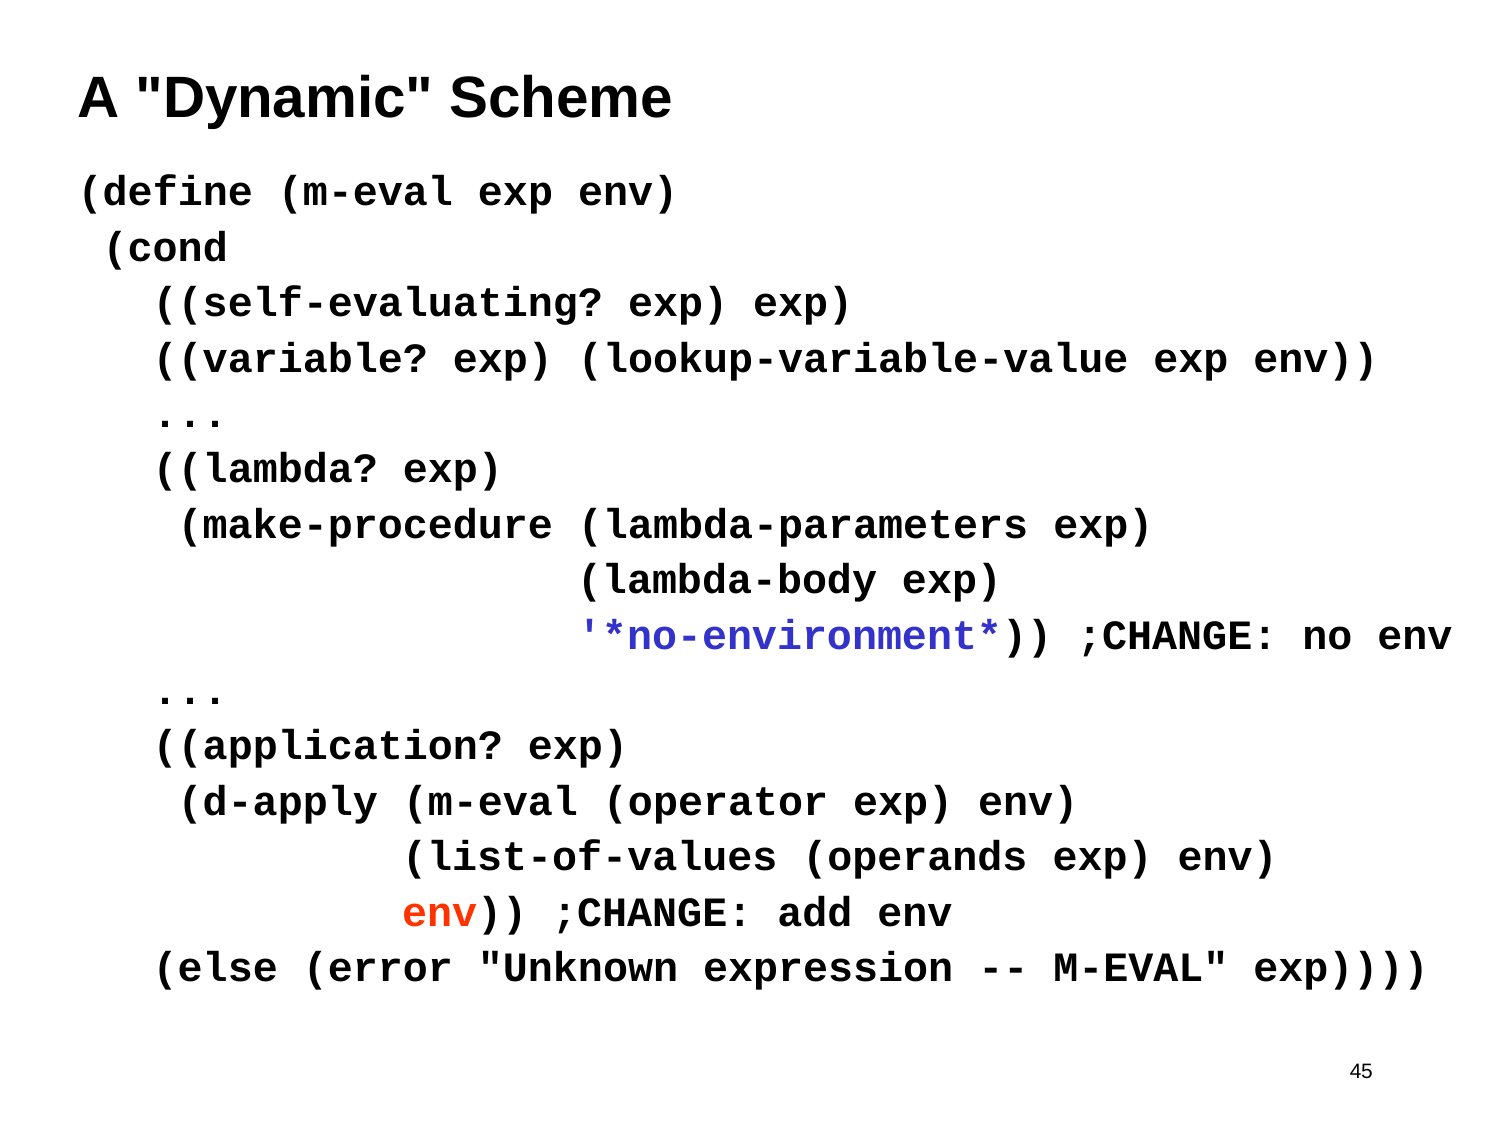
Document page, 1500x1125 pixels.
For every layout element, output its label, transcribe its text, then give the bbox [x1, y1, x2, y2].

text_box A "Dynamic" Scheme [62, 24, 1338, 162]
text_box (define (m-eval exp env) (cond ((self-evaluating? exp) exp) ((variable? exp) (lookup-variable-value exp env)) ... ((lambda? exp) (make-procedure (lambda-parameters exp) (lambda-body exp) '*no-environment*)) ;CHANGE: no env ... ((application? exp) (d-apply (m-eval (operator exp) env) (list-of-values (operands exp) env) env)) ;CHANGE: add env (else (error "Unknown expression -- M-EVAL" exp)))) [62, 162, 1471, 1000]
text_box <number> [1025, 1049, 1388, 1101]
